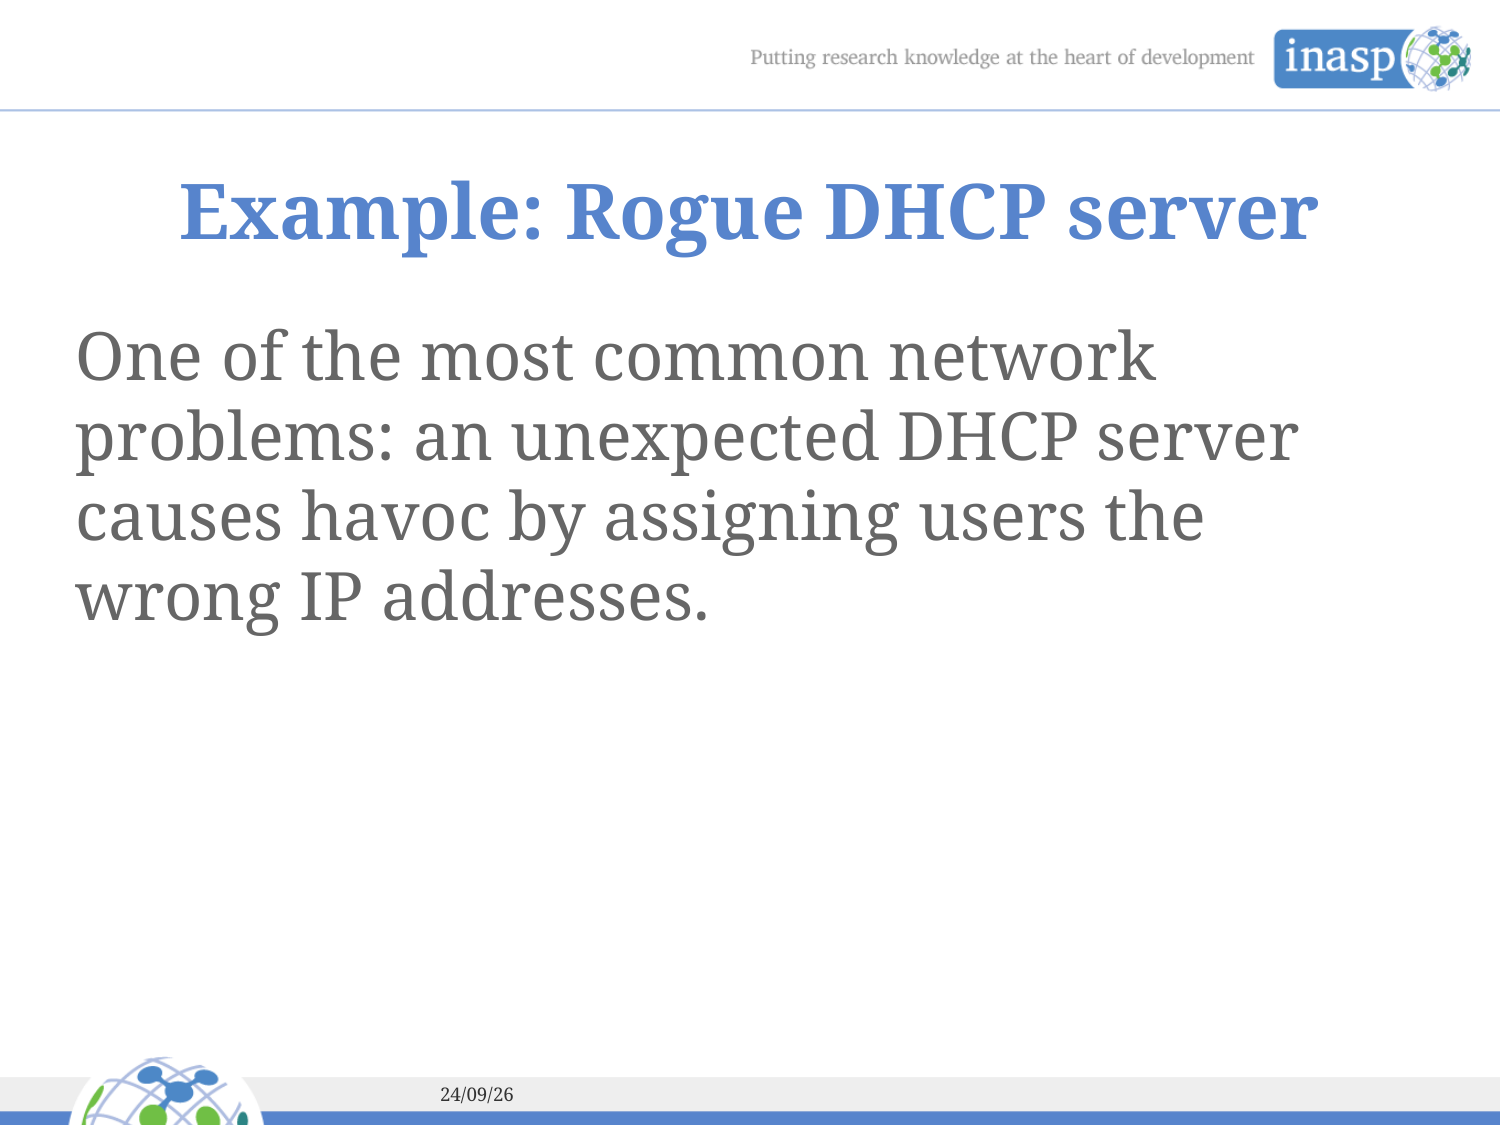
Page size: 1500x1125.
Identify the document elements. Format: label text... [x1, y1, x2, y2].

title Example: Rogue DHCP server [75, 129, 1426, 313]
picture [0, 0, 1500, 1125]
list One of the most common network problems: an unexpected DHCP server causes havoc by assigning users the wrong IP addresses. [75, 313, 1426, 967]
